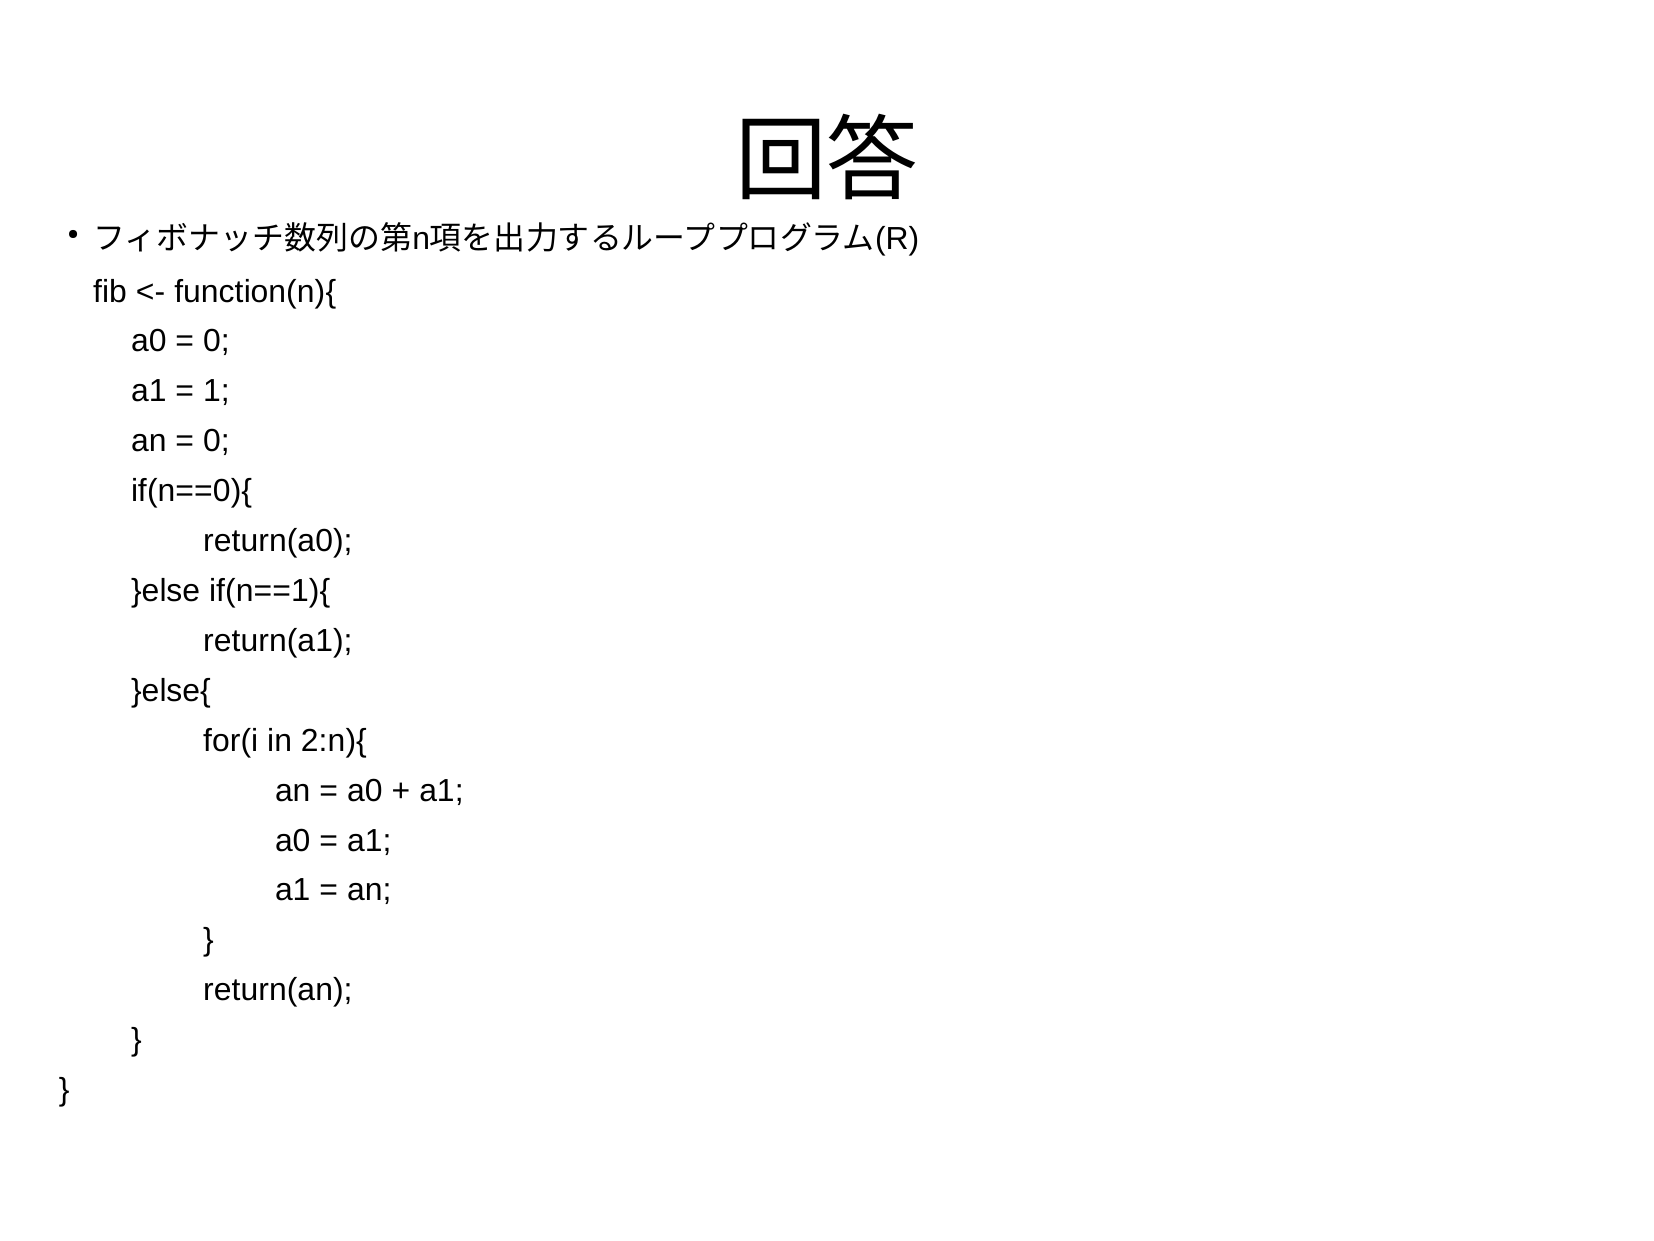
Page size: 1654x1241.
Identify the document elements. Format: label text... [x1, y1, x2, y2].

list フィボナッチ数列の第n項を出力するループプログラム(R) fib <- function(n){ a0 = 0; a1 = 1; an = 0; if(n==0){ return(a0); }else if(n==1){ return(a1); }else{ for(i in 2:n){ an = a0 + a1; a0 = a1; a1 = an; } return(an); } } [59, 212, 1548, 1111]
title 回答 [82, 49, 1571, 257]
